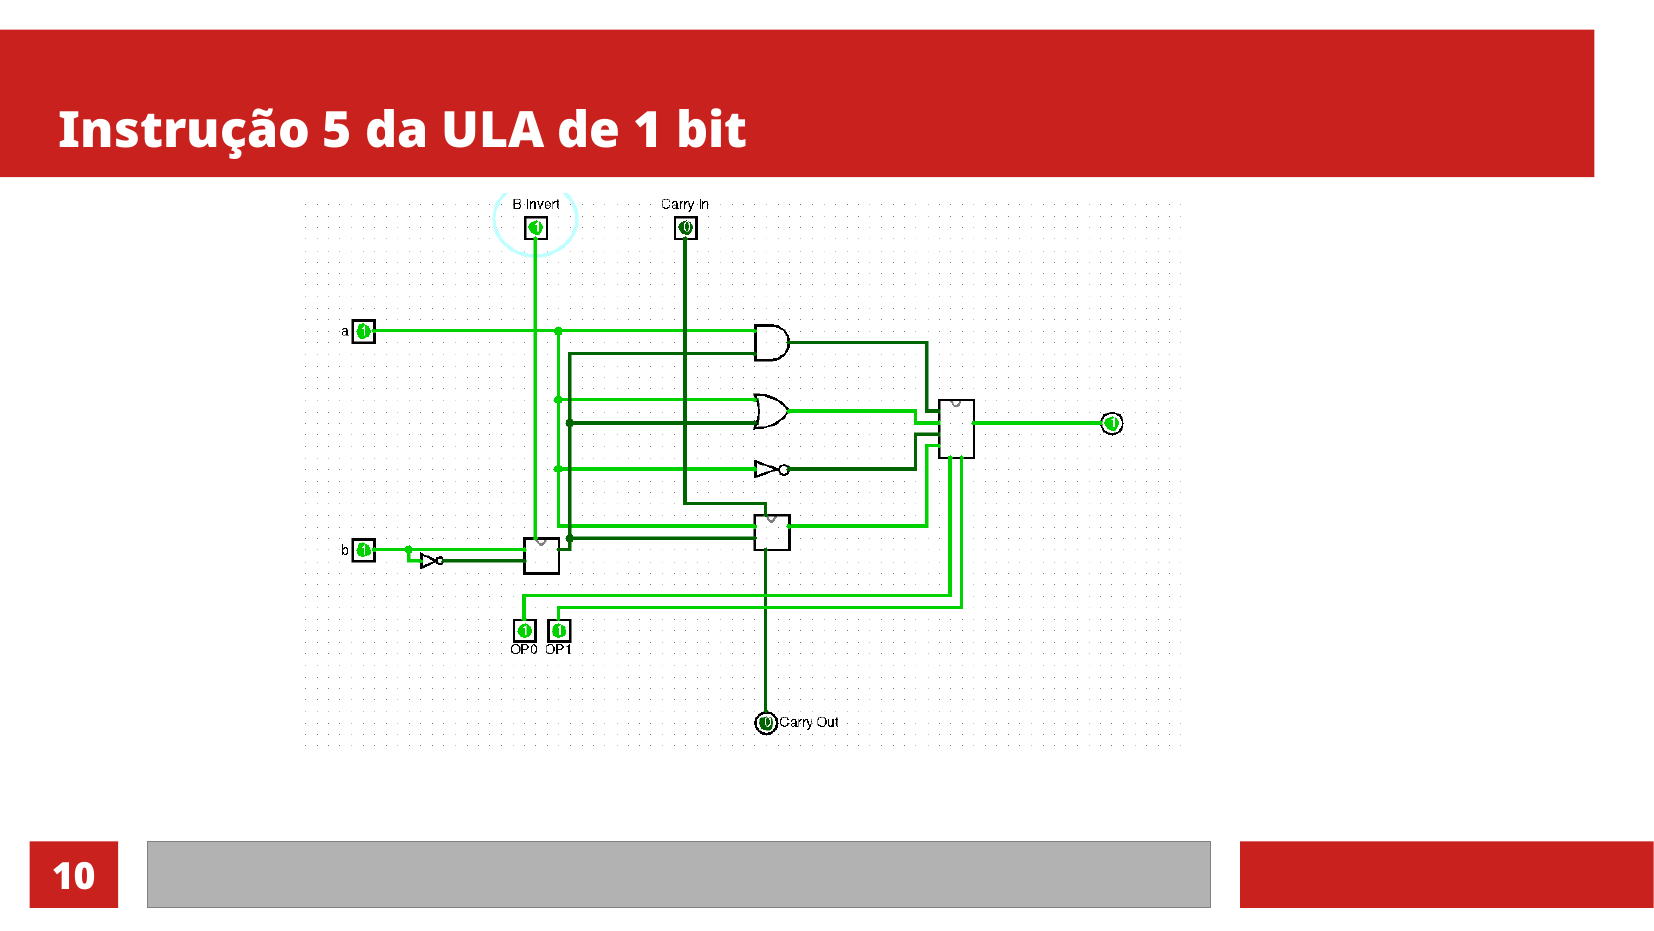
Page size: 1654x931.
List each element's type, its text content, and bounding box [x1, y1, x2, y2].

picture [300, 193, 1187, 751]
title Instrução 5 da ULA de 1 bit [59, 44, 1595, 163]
